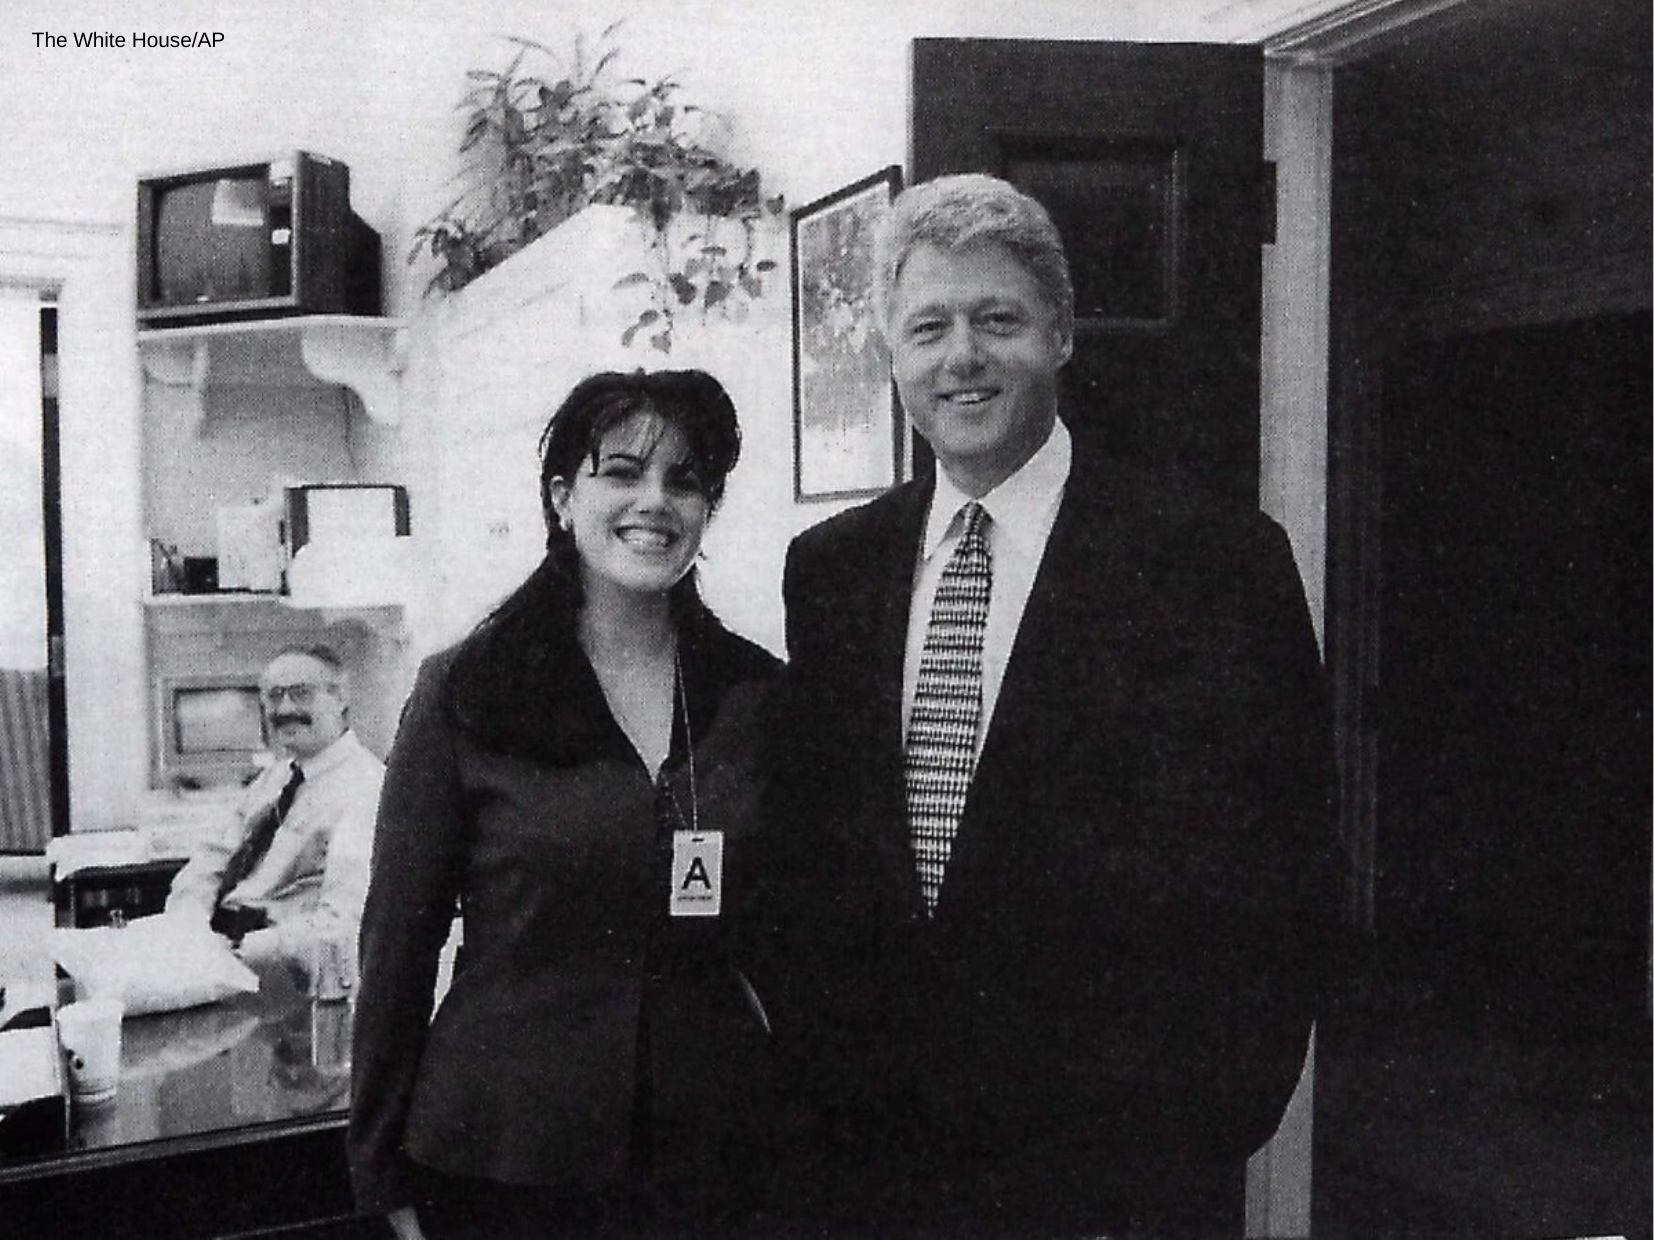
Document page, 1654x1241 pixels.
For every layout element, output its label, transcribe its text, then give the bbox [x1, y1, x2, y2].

text_box The White House/AP [17, 21, 241, 61]
picture [0, 0, 1654, 1240]
